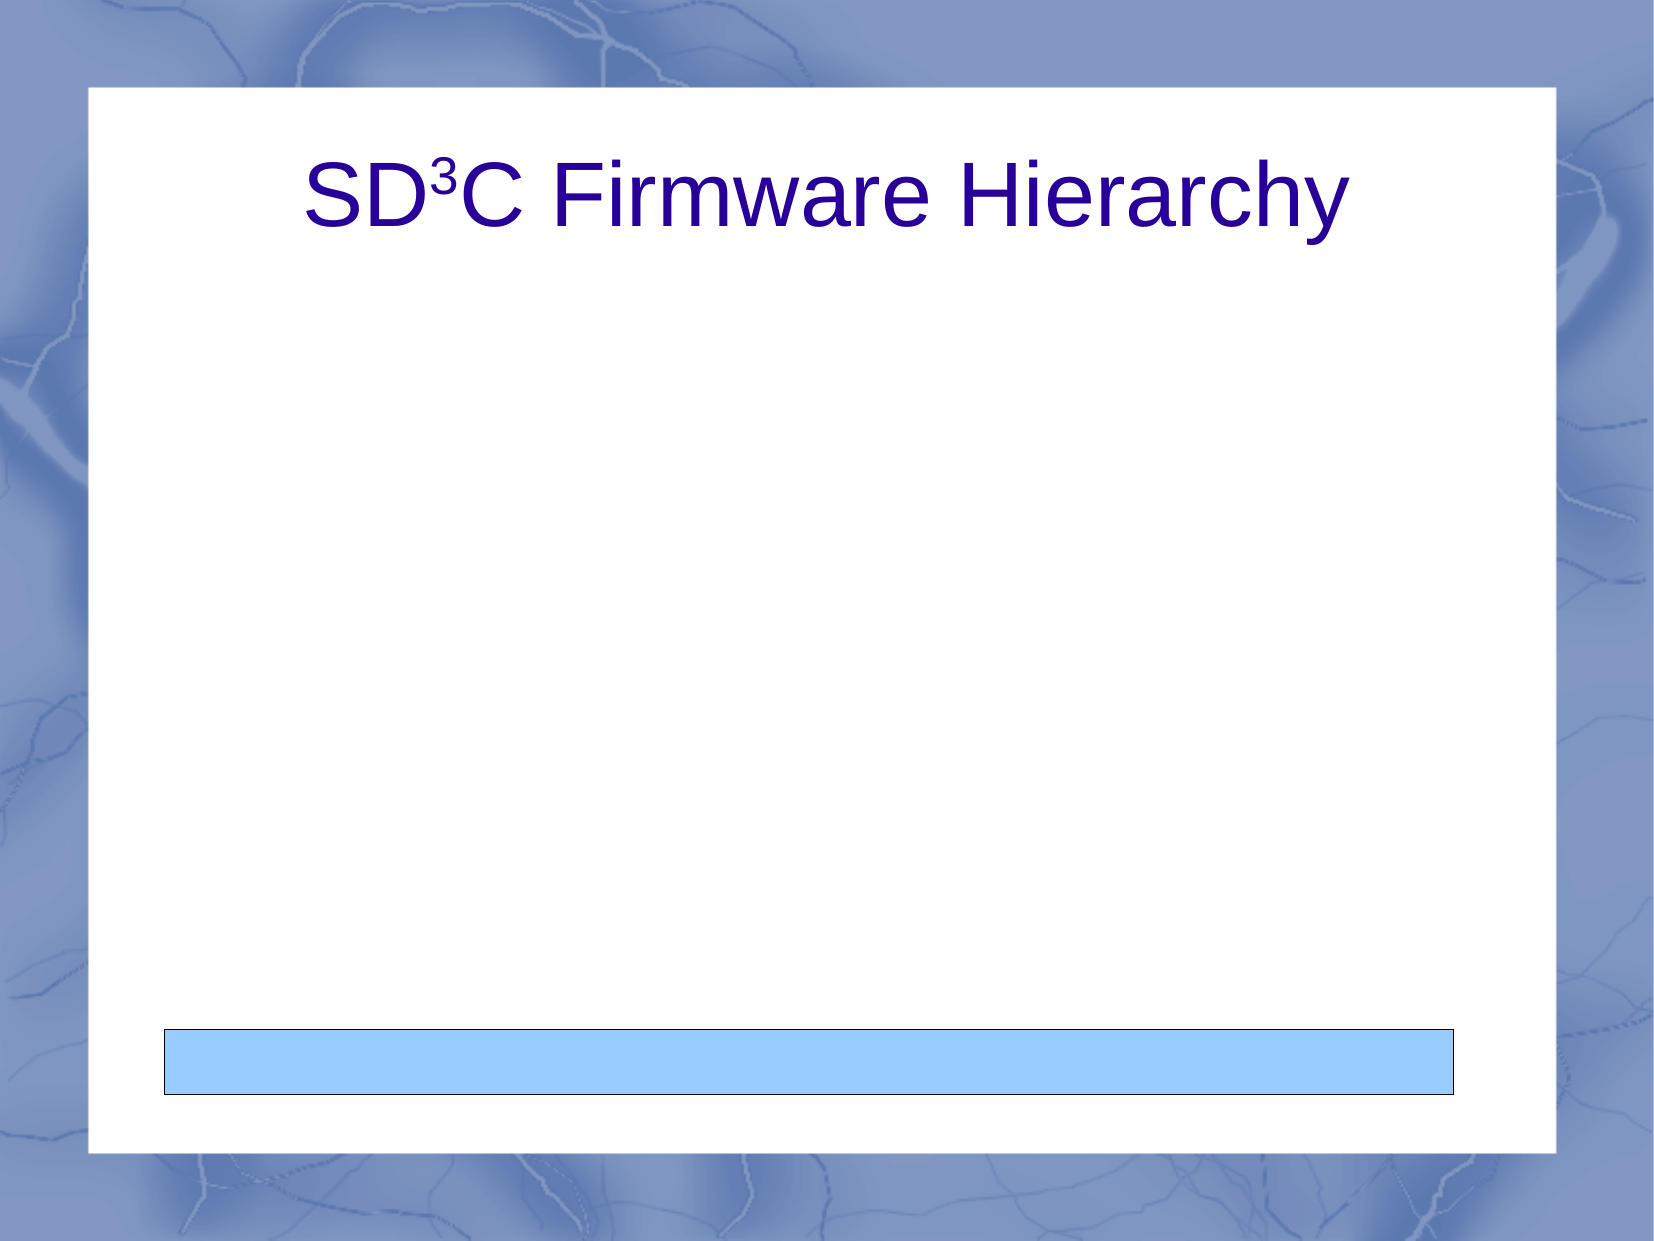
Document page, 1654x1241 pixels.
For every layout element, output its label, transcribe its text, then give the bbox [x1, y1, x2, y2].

title SD3C Firmware Hierarchy [118, 98, 1536, 291]
picture [0, 0, 1654, 1241]
text_box [164, 1029, 1454, 1095]
